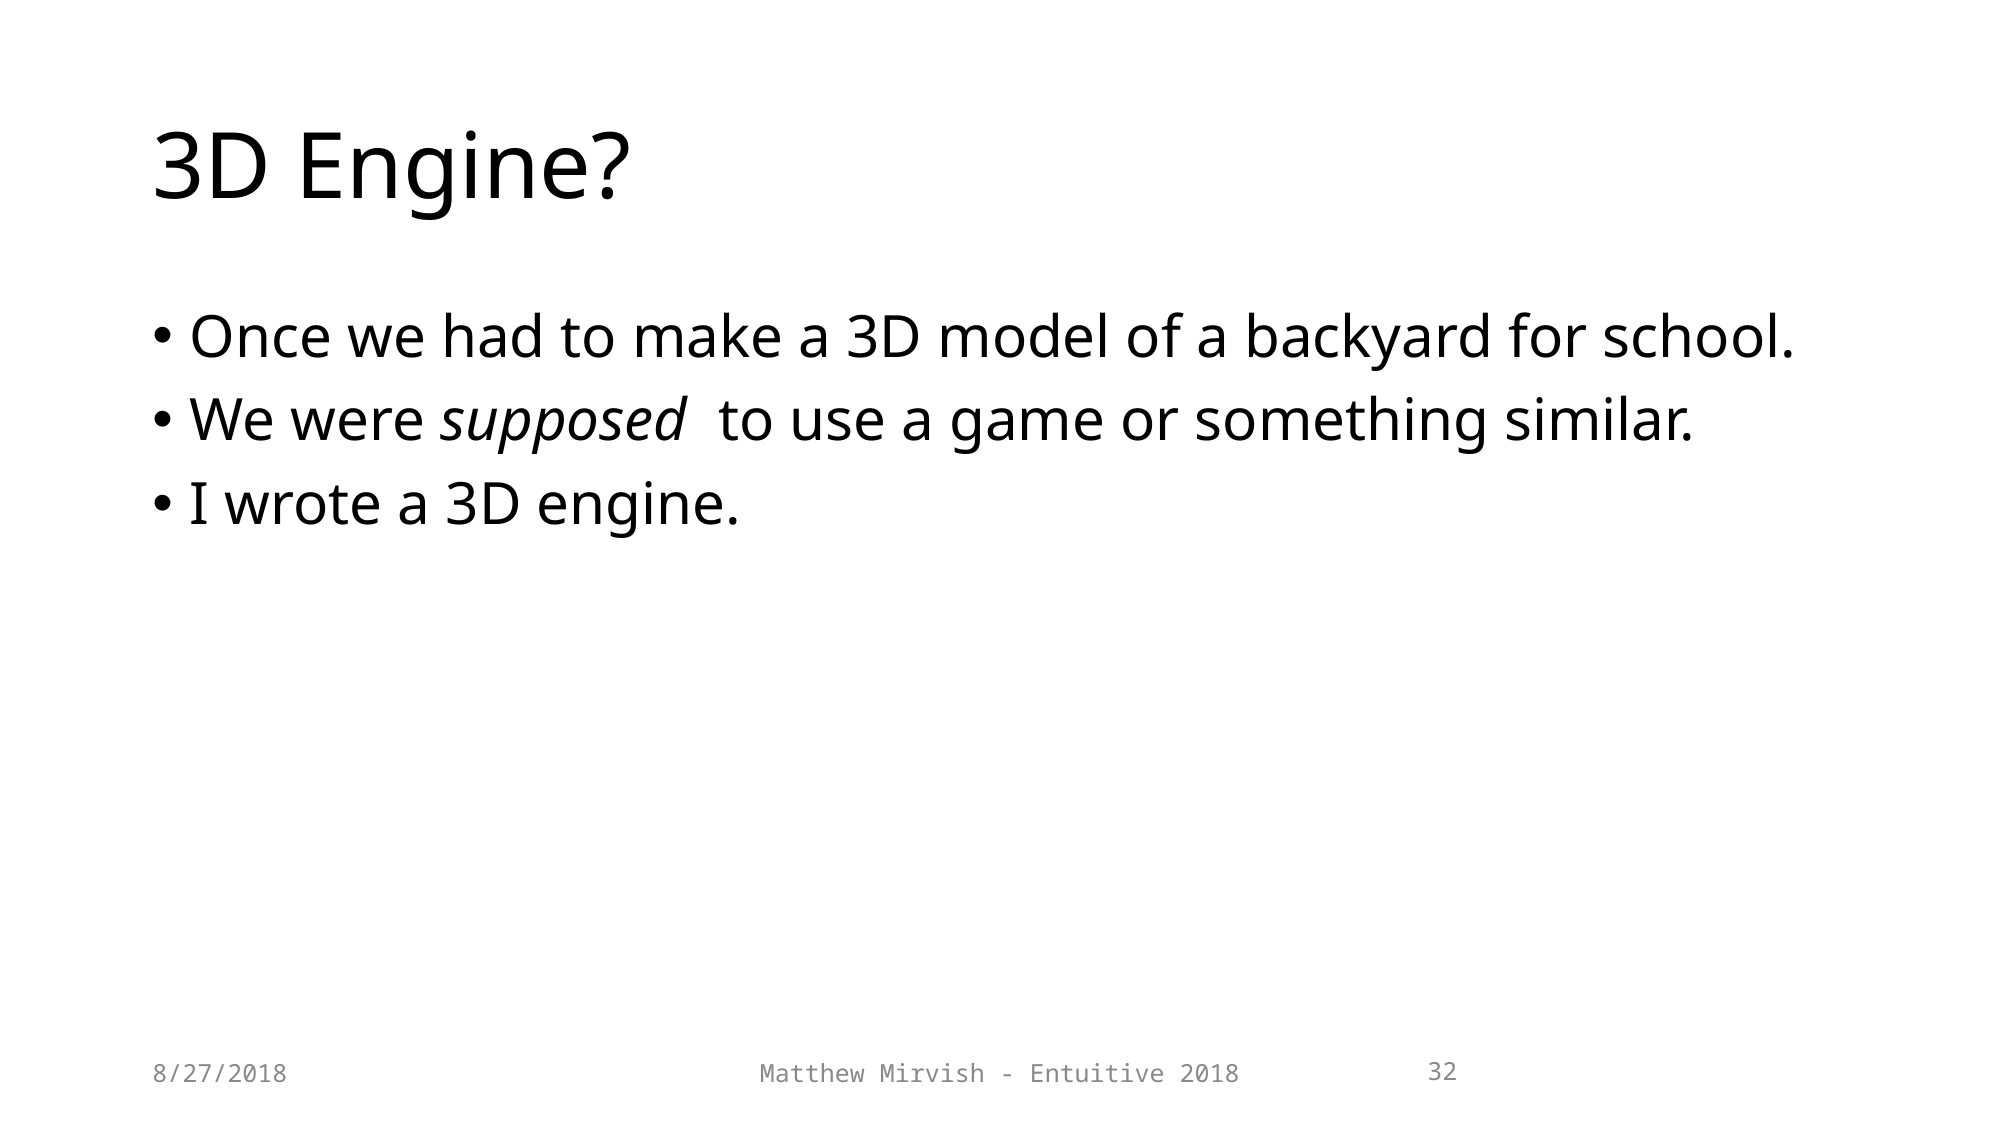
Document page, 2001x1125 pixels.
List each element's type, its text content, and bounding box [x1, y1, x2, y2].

text_box 8/27/2018 [137, 1042, 588, 1103]
title 3D Engine? [137, 59, 1863, 278]
text_box 32 [1412, 1042, 1863, 1103]
text_box Matthew Mirvish - Entuitive 2018 [662, 1042, 1338, 1103]
list Once we had to make a 3D model of a backyard for school. We were supposed to use a game or something similar. I wrote a 3D engine. [137, 299, 1863, 1014]
